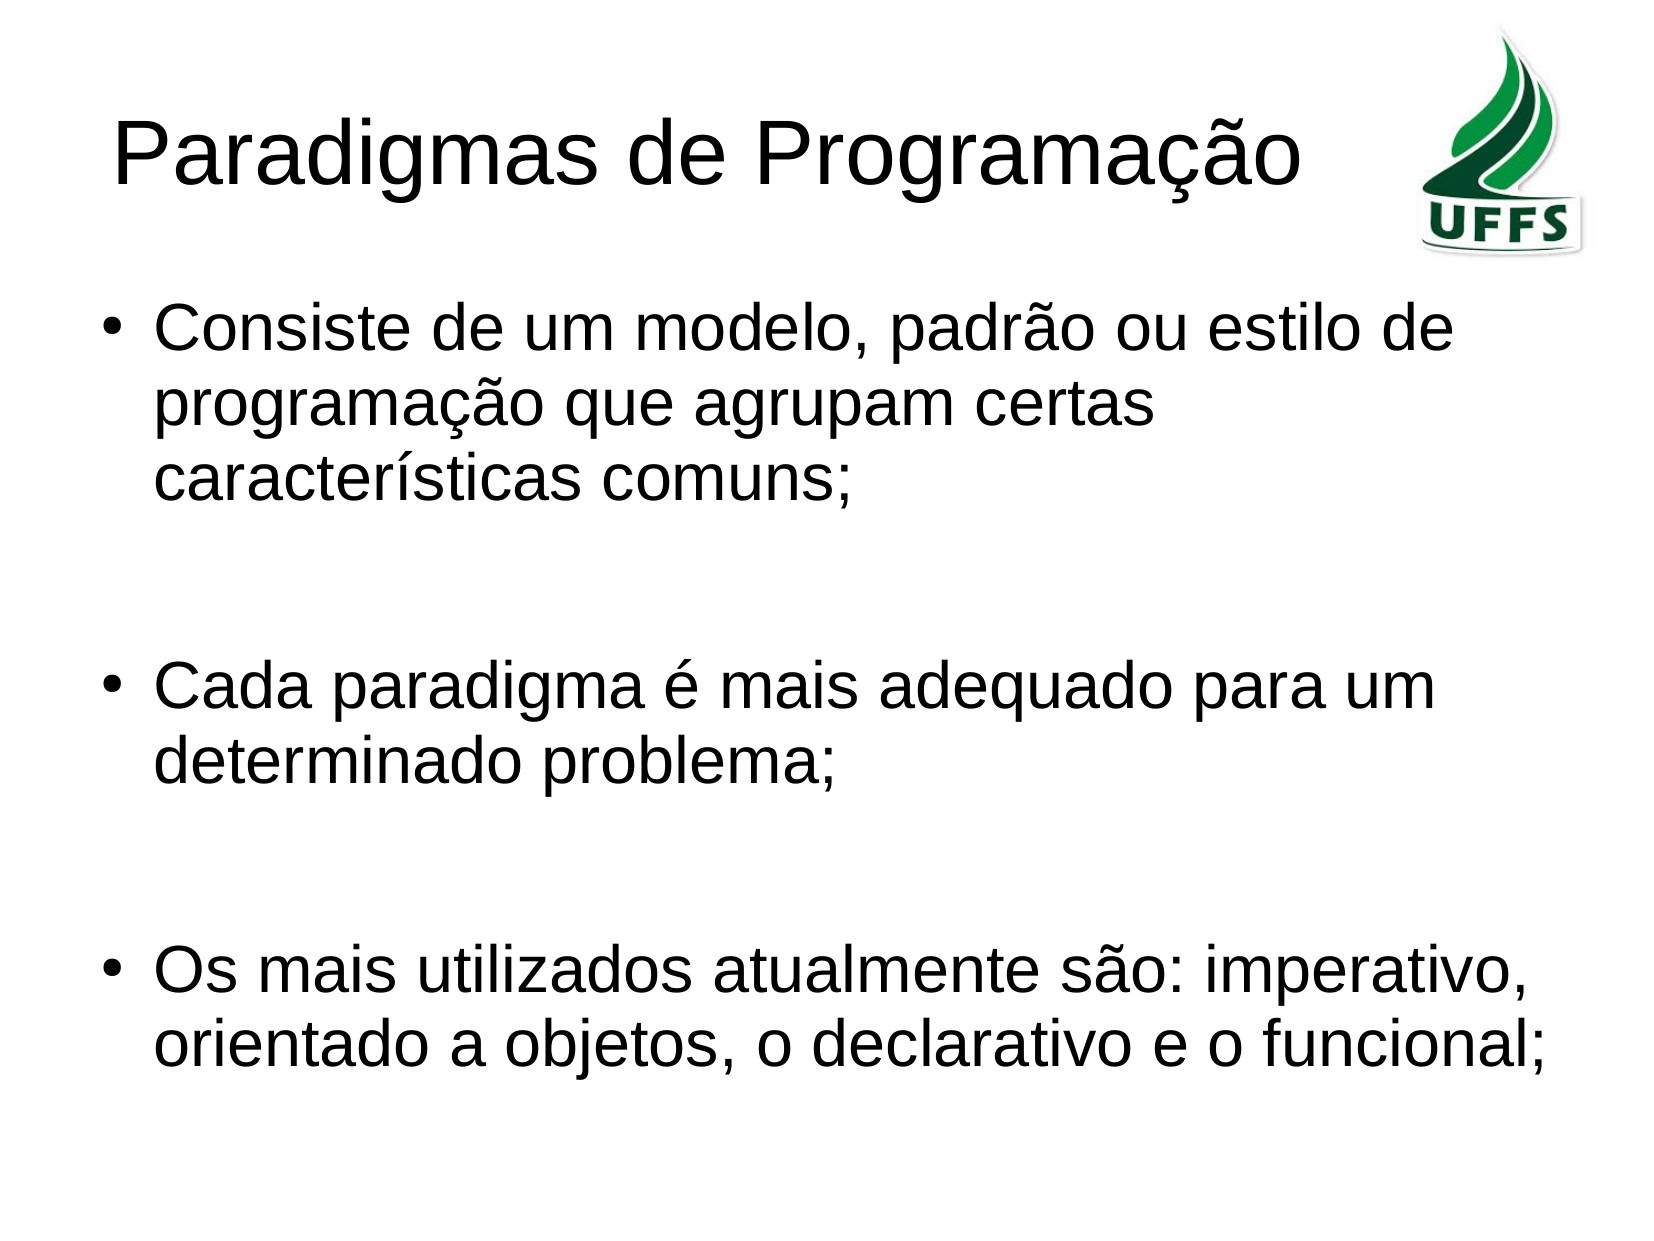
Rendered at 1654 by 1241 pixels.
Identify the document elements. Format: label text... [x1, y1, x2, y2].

picture [1381, 20, 1624, 272]
title Paradigmas de Programação [82, 49, 1335, 257]
list Consiste de um modelo, padrão ou estilo de programação que agrupam certas características comuns; Cada paradigma é mais adequado para um determinado problema; Os mais utilizados atualmente são: imperativo, orientado a objetos, o declarativo e o funcional; [82, 290, 1571, 1182]
